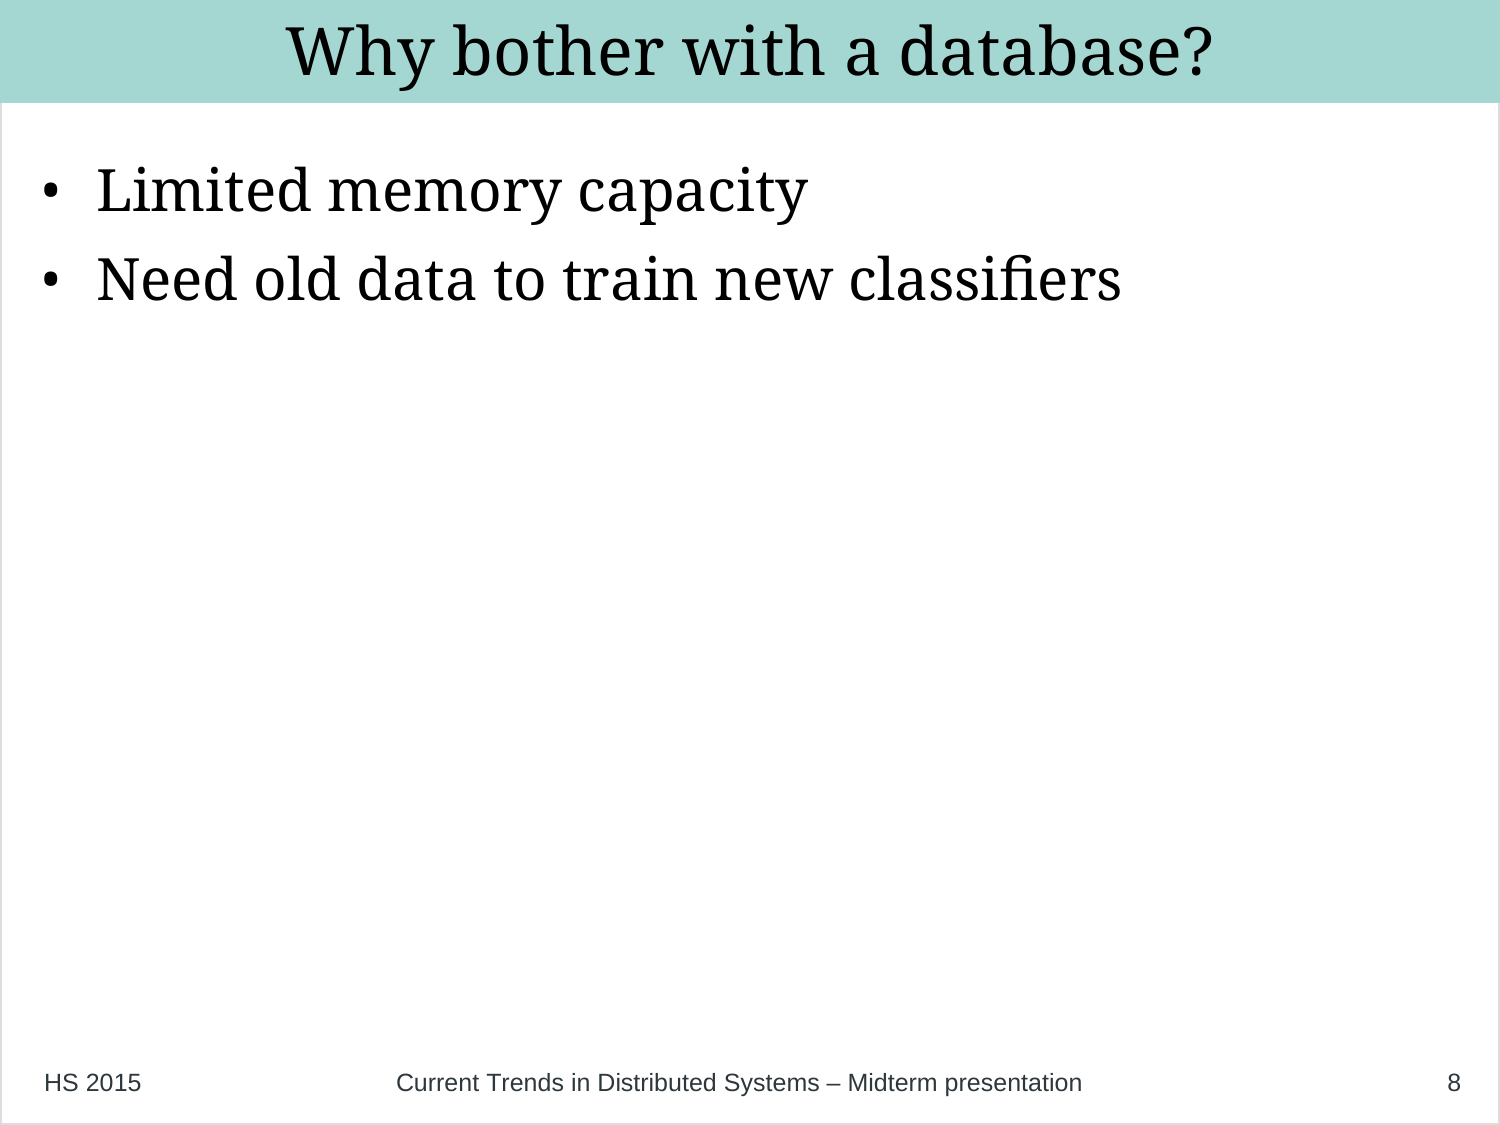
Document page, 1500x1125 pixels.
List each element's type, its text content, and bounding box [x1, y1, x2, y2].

text_box HS 2015 [29, 1058, 195, 1097]
text_box Current Trends in Distributed Systems – Midterm presentation [300, 1058, 1201, 1107]
title Why bother with a database? [0, 0, 1500, 100]
text_box <Nummer> [1376, 1058, 1477, 1097]
list Limited memory capacity Need old data to train new classifiers [24, 142, 1476, 810]
